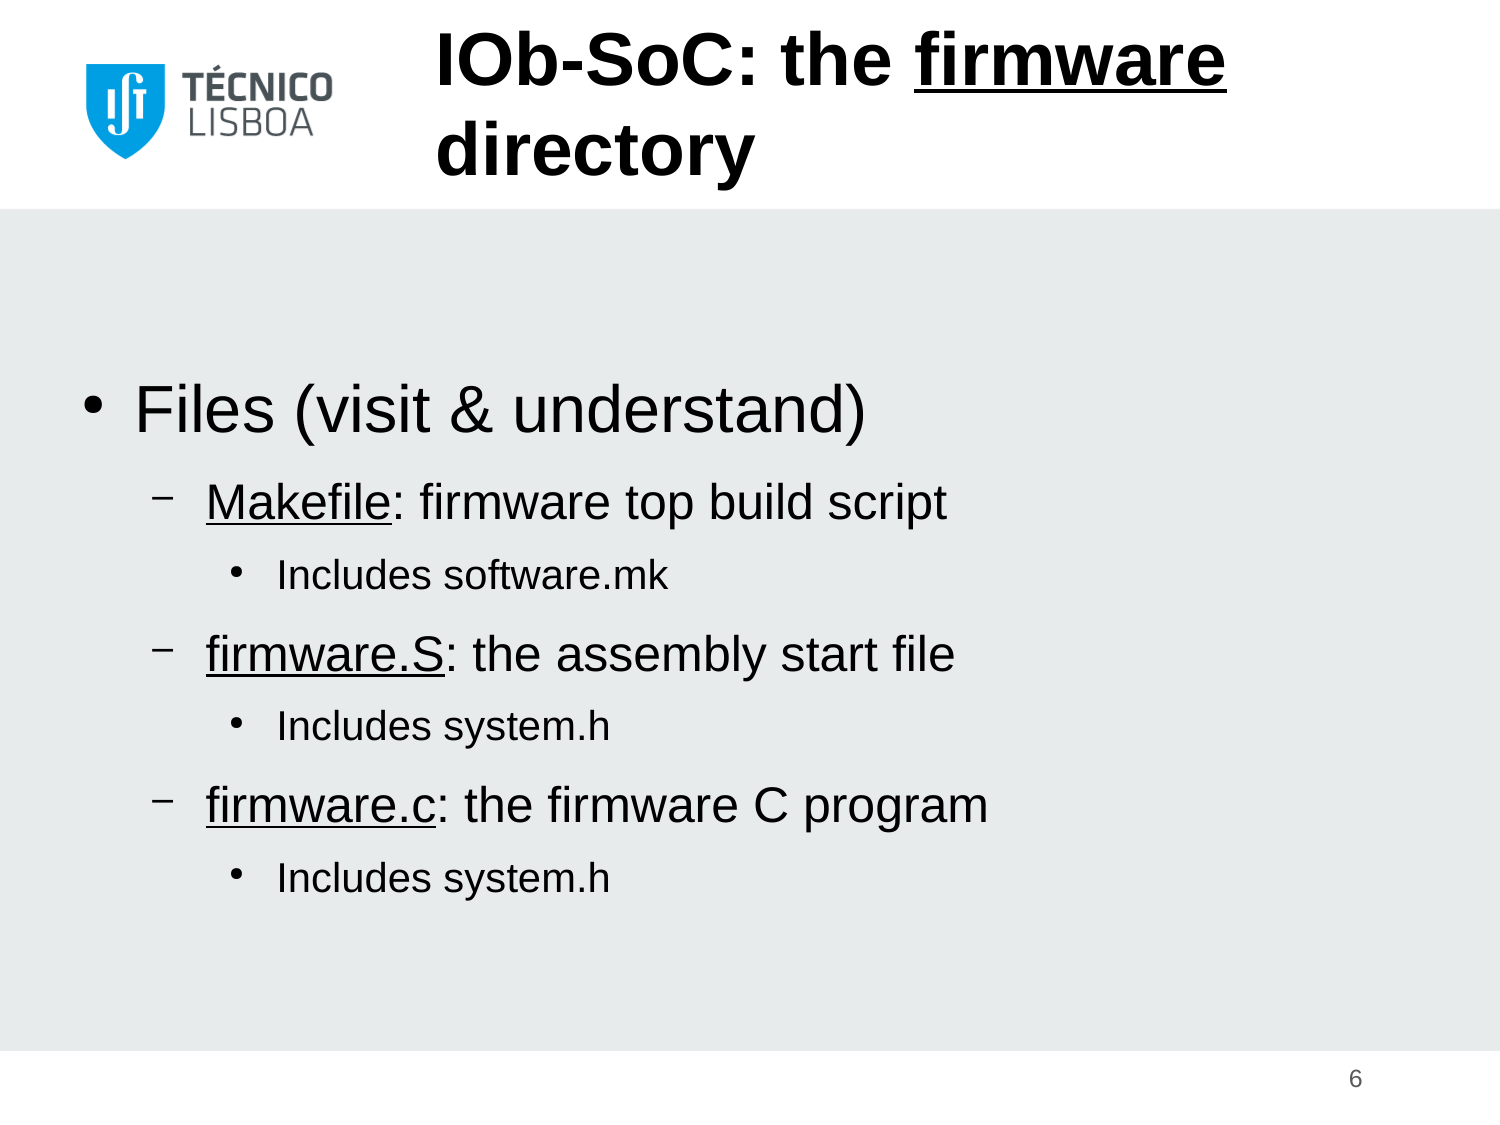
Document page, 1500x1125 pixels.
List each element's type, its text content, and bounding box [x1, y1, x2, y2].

list Files (visit & understand) Makefile: firmware top build script Includes software.mk firmware.S: the assembly start file Includes system.h firmware.c: the firmware C program Includes system.h [63, 366, 1477, 1028]
picture [0, 0, 1500, 1125]
title IOb-SoC: the firmware directory [420, 28, 1481, 172]
